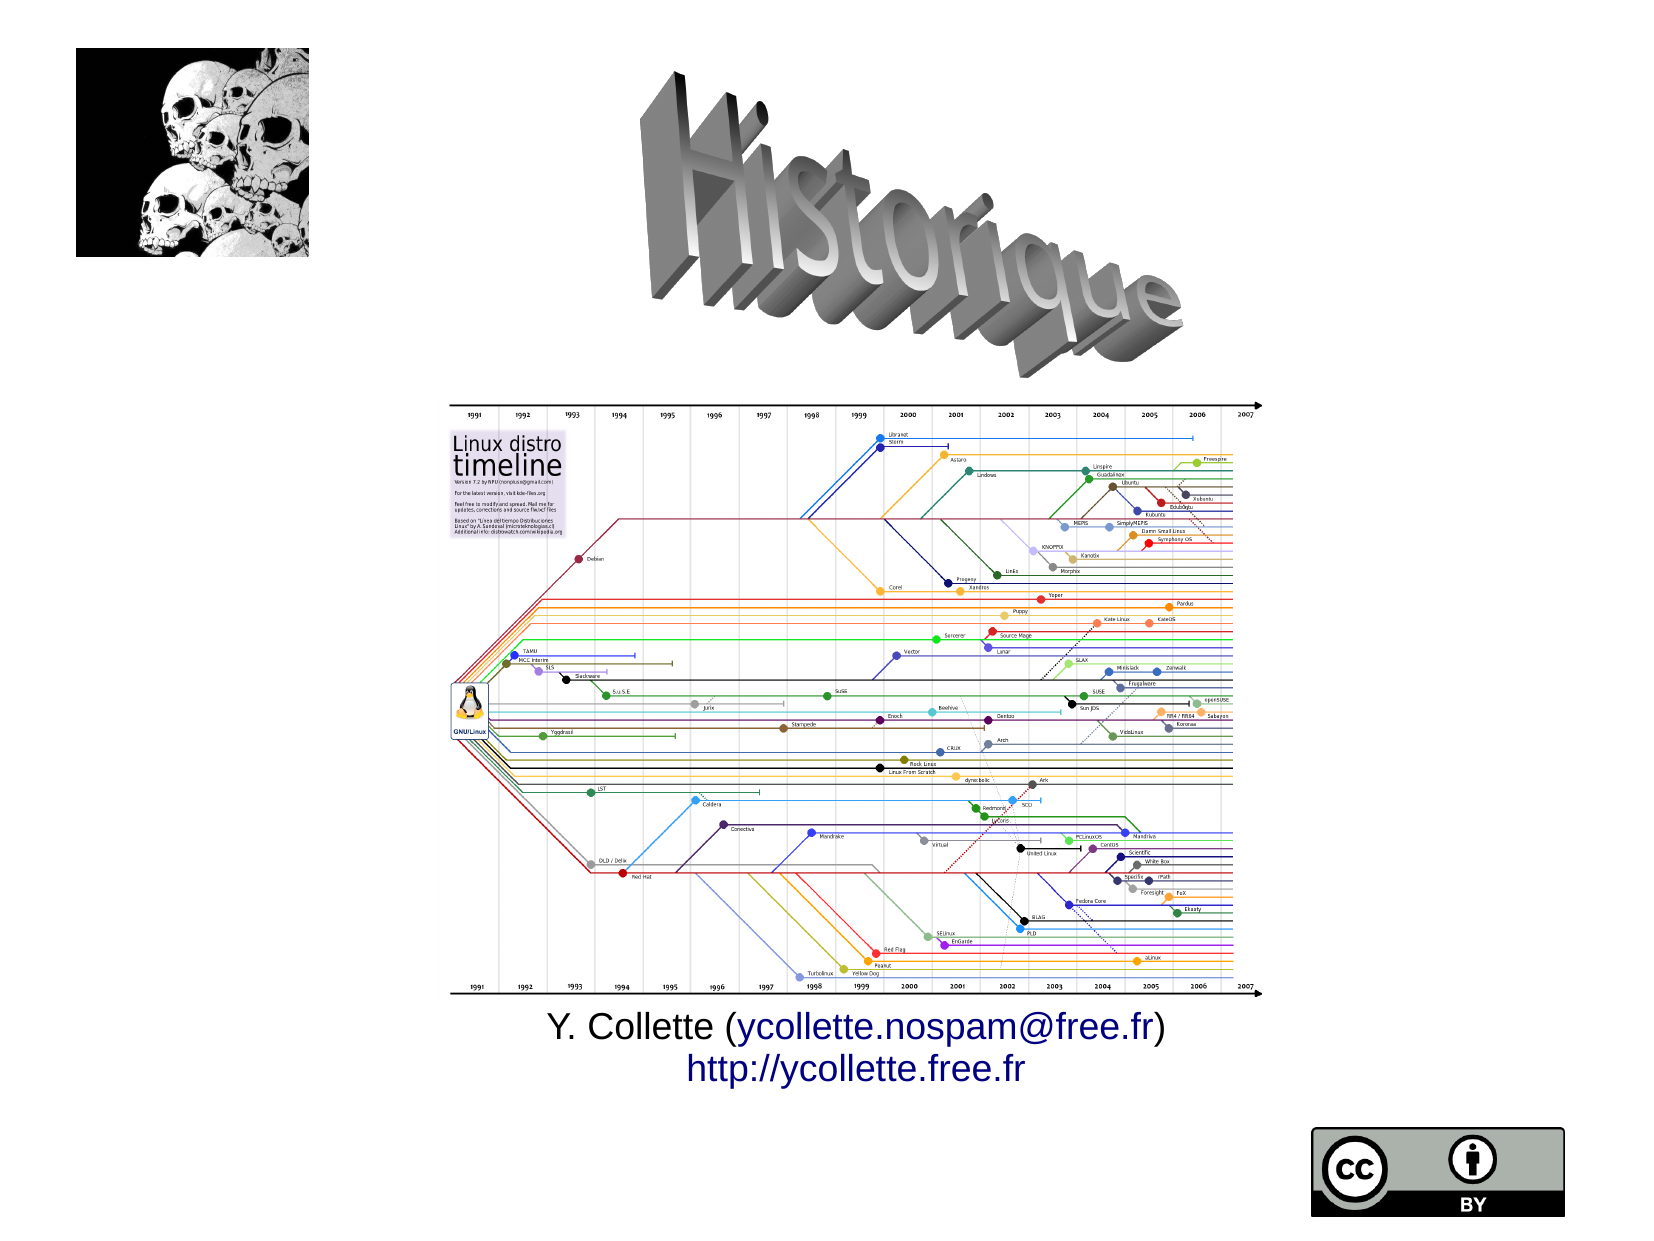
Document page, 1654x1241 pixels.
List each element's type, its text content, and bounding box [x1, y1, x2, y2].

picture [1311, 1127, 1565, 1217]
picture [434, 398, 1269, 1001]
text_box Y. Collette (ycollette.nospam@free.fr) http://ycollette.free.fr [525, 1001, 1188, 1097]
picture [76, 48, 309, 257]
